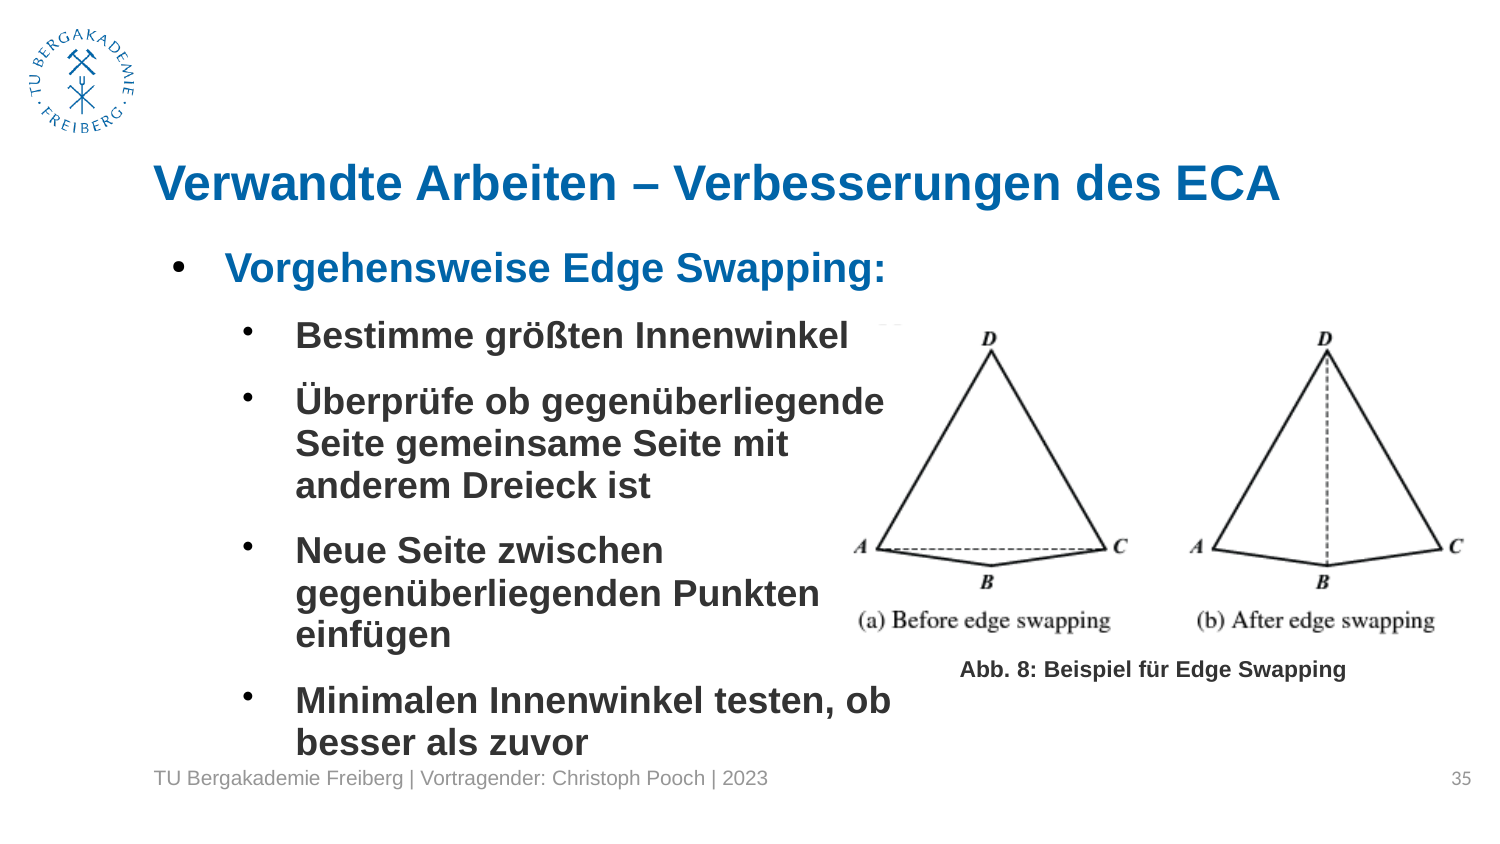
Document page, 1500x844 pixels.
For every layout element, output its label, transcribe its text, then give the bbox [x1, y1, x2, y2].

list Verwandte Arbeiten – Verbesserungen des ECA [153, 150, 1477, 221]
text_box Abb. 8: Beispiel für Edge Swapping [944, 649, 1500, 734]
footer TU Bergakademie Freiberg | Vortragender: Christoph Pooch | 2023 [153, 764, 1353, 824]
picture [916, 324, 1477, 650]
slide_number 44 [1352, 764, 1473, 825]
list Vorgehensweise Edge Swapping: Bestimme größten Innenwinkel Überprüfe ob gegenüberliegende Seite gemeinsame Seite mit anderem Dreieck ist Neue Seite zwischen gegenüberliegenden Punkten einfügen Minimalen Innenwinkel testen, ob besser als zuvor [153, 244, 916, 764]
picture [29, 29, 134, 133]
